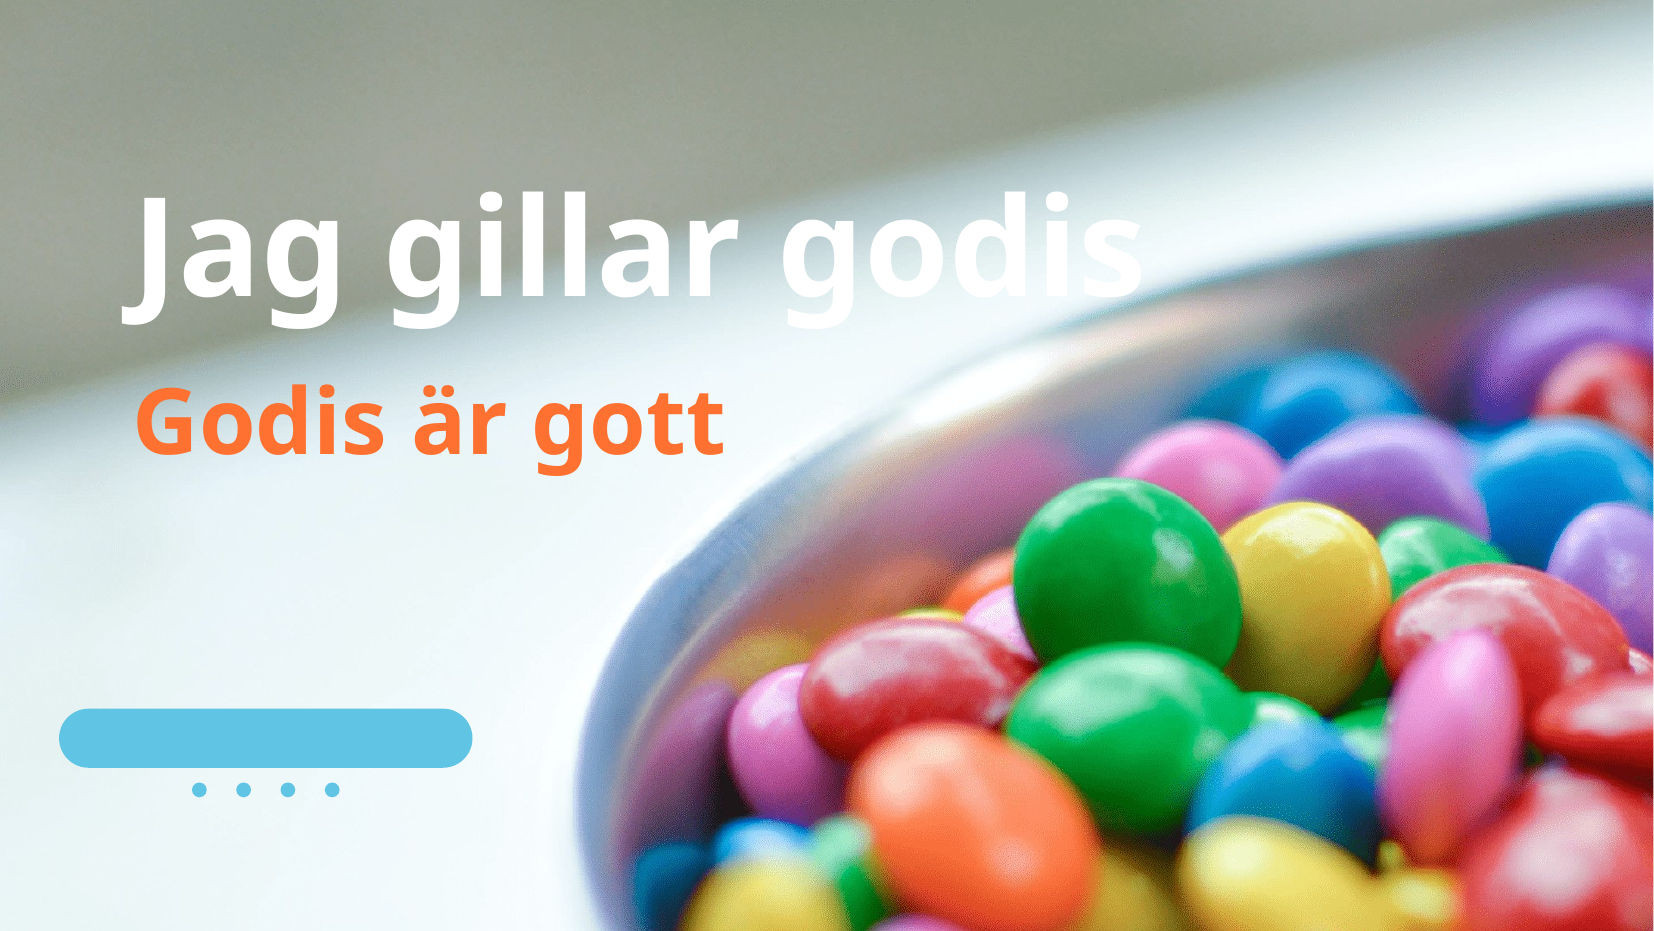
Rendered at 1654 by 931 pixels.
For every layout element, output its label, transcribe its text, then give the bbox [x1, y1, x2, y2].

subtitle Godis är gott [132, 354, 1521, 485]
title Jag gillar godis [132, 147, 1521, 338]
picture [0, 0, 1654, 931]
